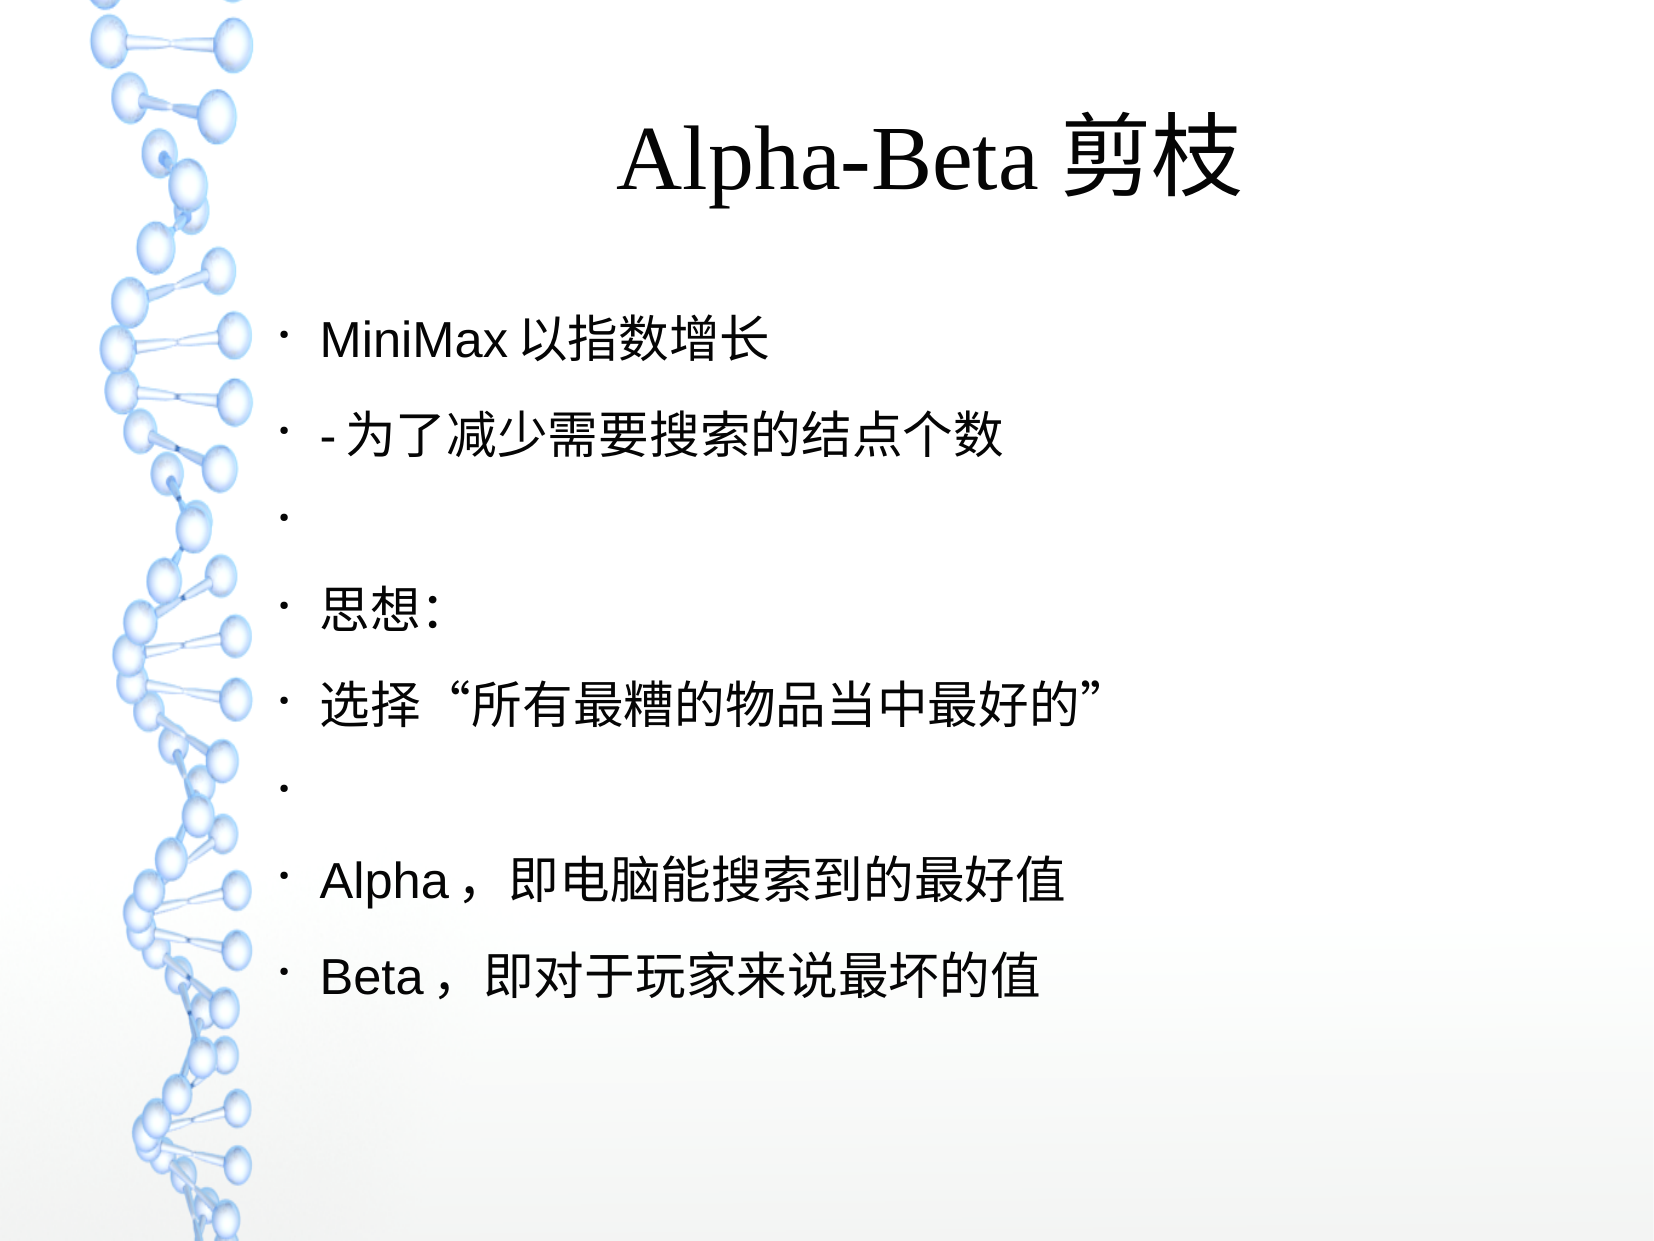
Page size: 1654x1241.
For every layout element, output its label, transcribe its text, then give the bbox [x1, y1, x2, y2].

title Alpha-Beta剪枝 [265, 47, 1595, 252]
picture [0, 0, 1654, 1241]
list MiniMax以指数增长 -为了减少需要搜索的结点个数 思想： 选择“所有最糟的物品当中最好的” Alpha，即电脑能搜索到的最好值 Beta，即对于玩家来说最坏的值 [265, 299, 1595, 1019]
